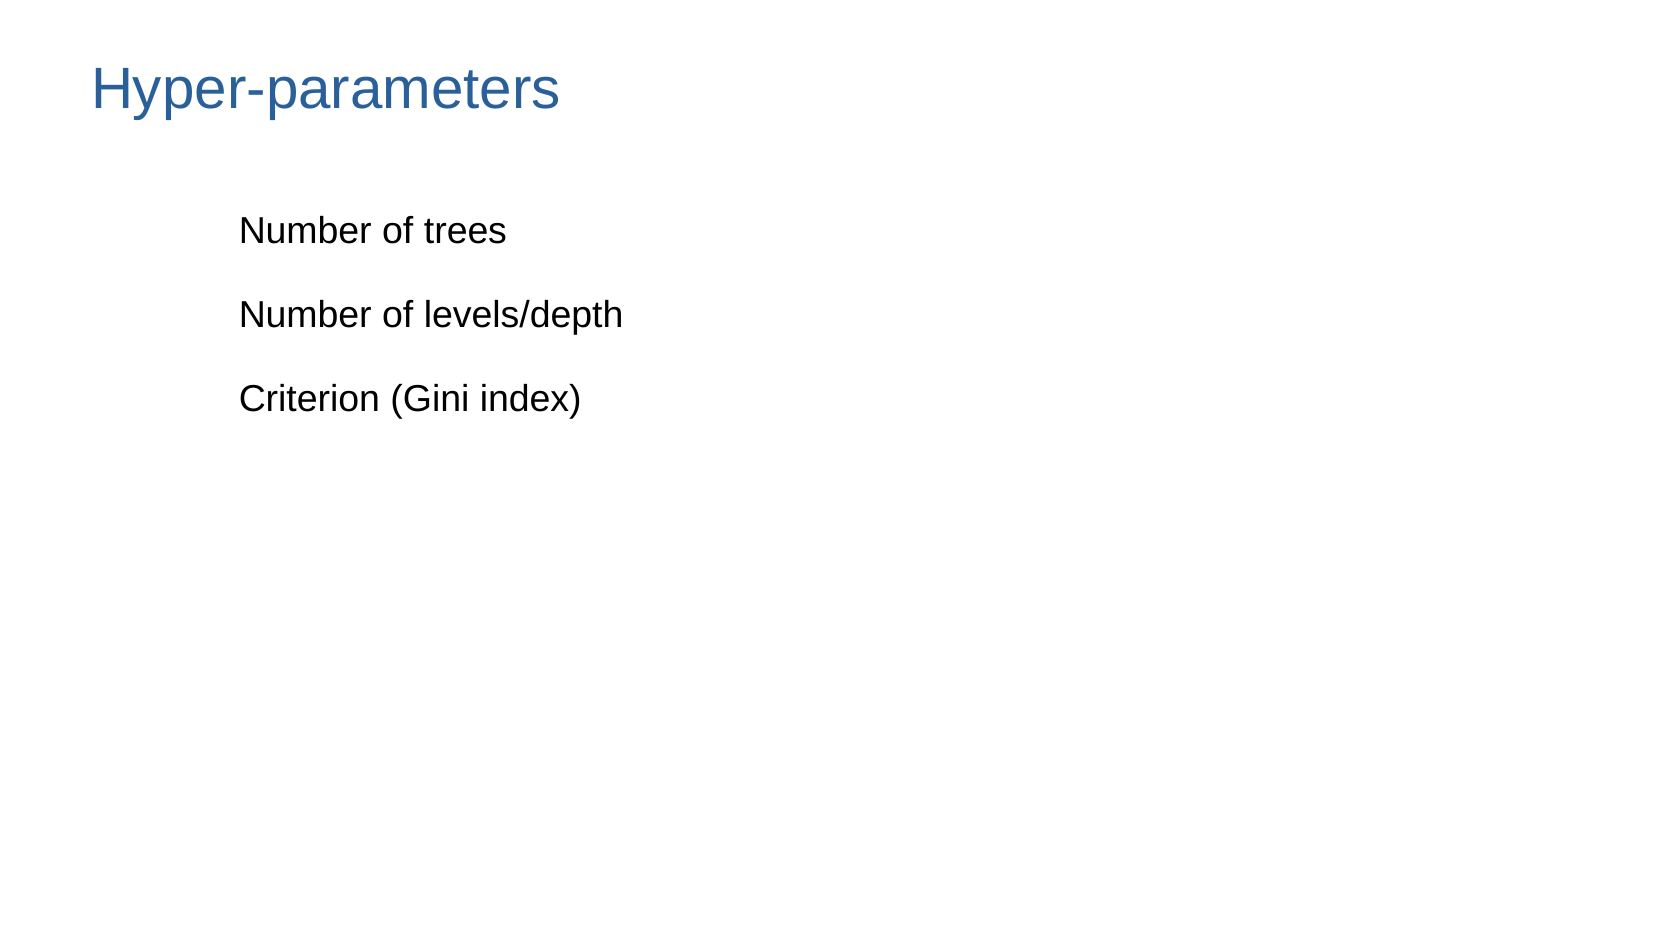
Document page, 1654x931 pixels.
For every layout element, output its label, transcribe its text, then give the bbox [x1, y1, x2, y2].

text_box Number of trees Number of levels/depth Criterion (Gini index) [213, 201, 1321, 427]
text_box Hyper-parameters [60, 48, 841, 129]
